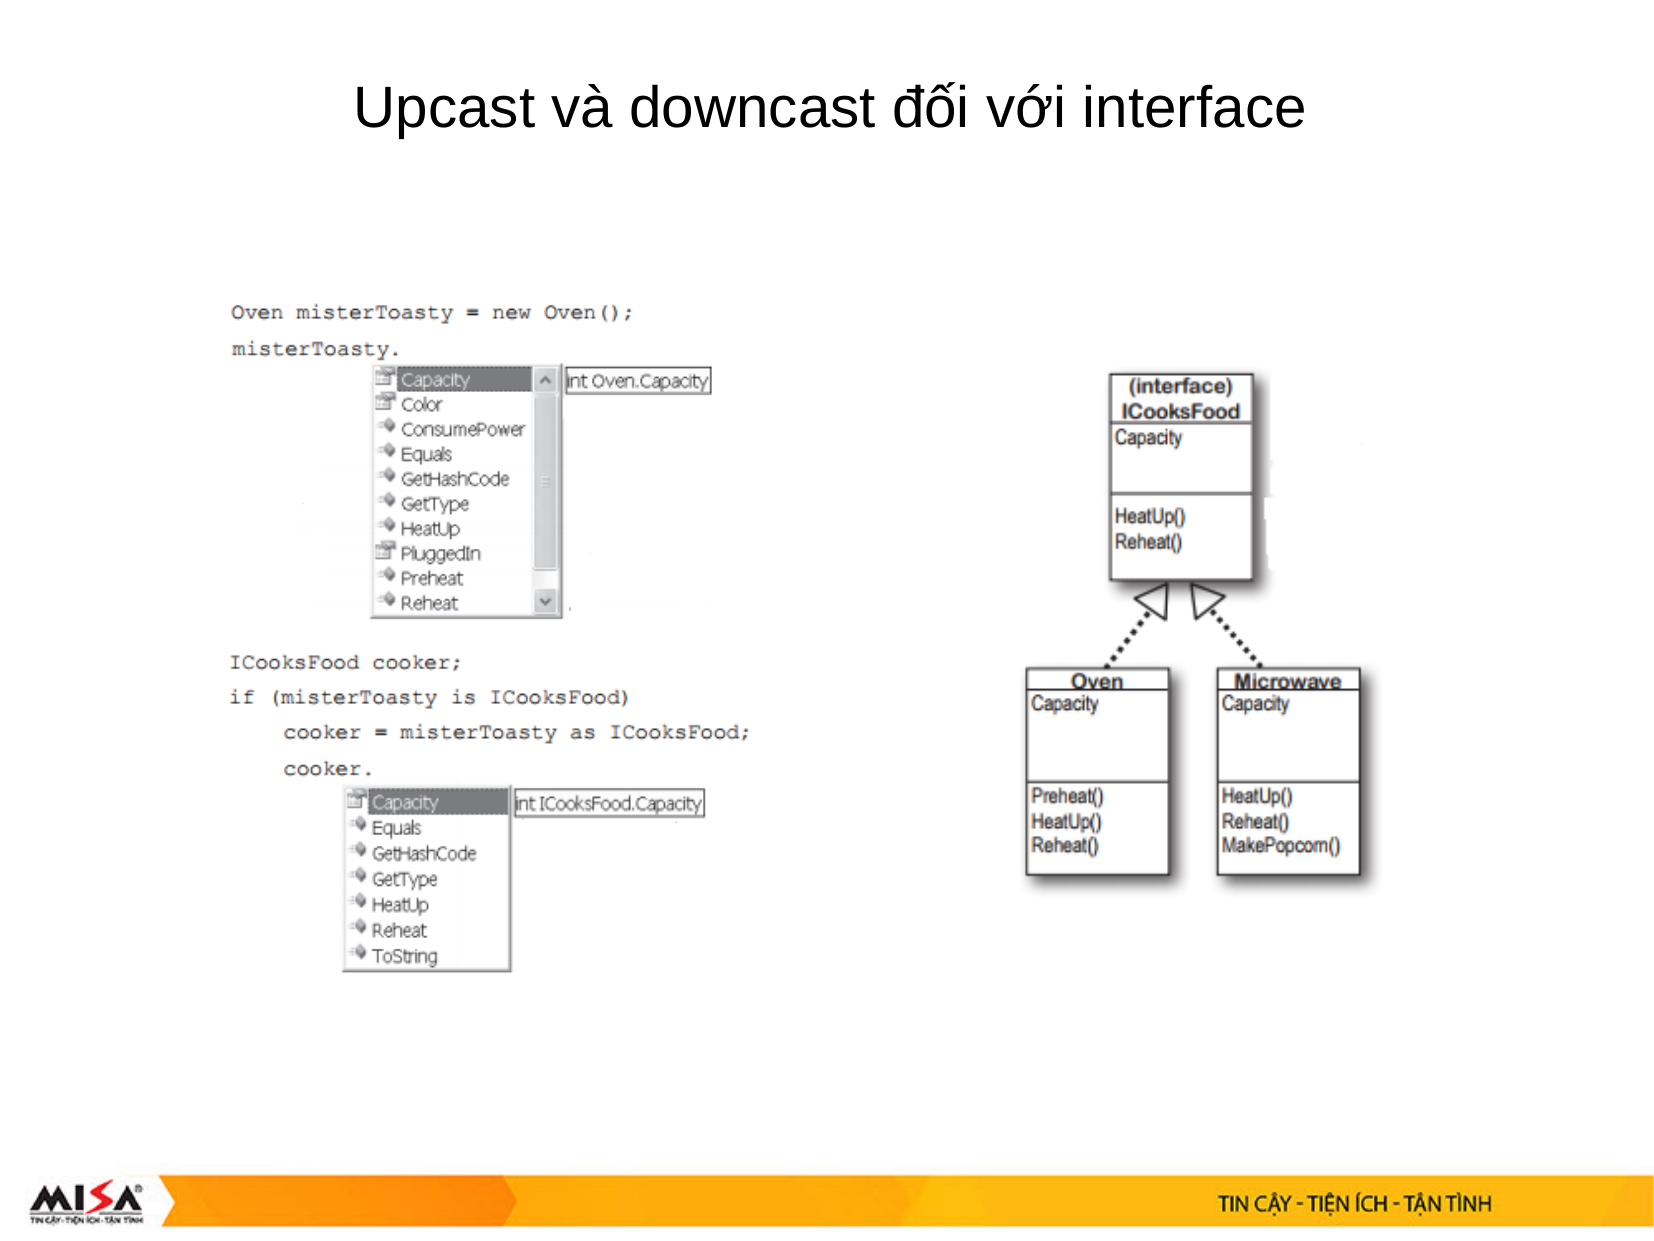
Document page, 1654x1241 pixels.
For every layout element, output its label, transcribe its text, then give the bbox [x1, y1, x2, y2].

title Upcast và downcast đối với interface [86, 19, 1576, 196]
picture [0, 0, 1654, 1241]
